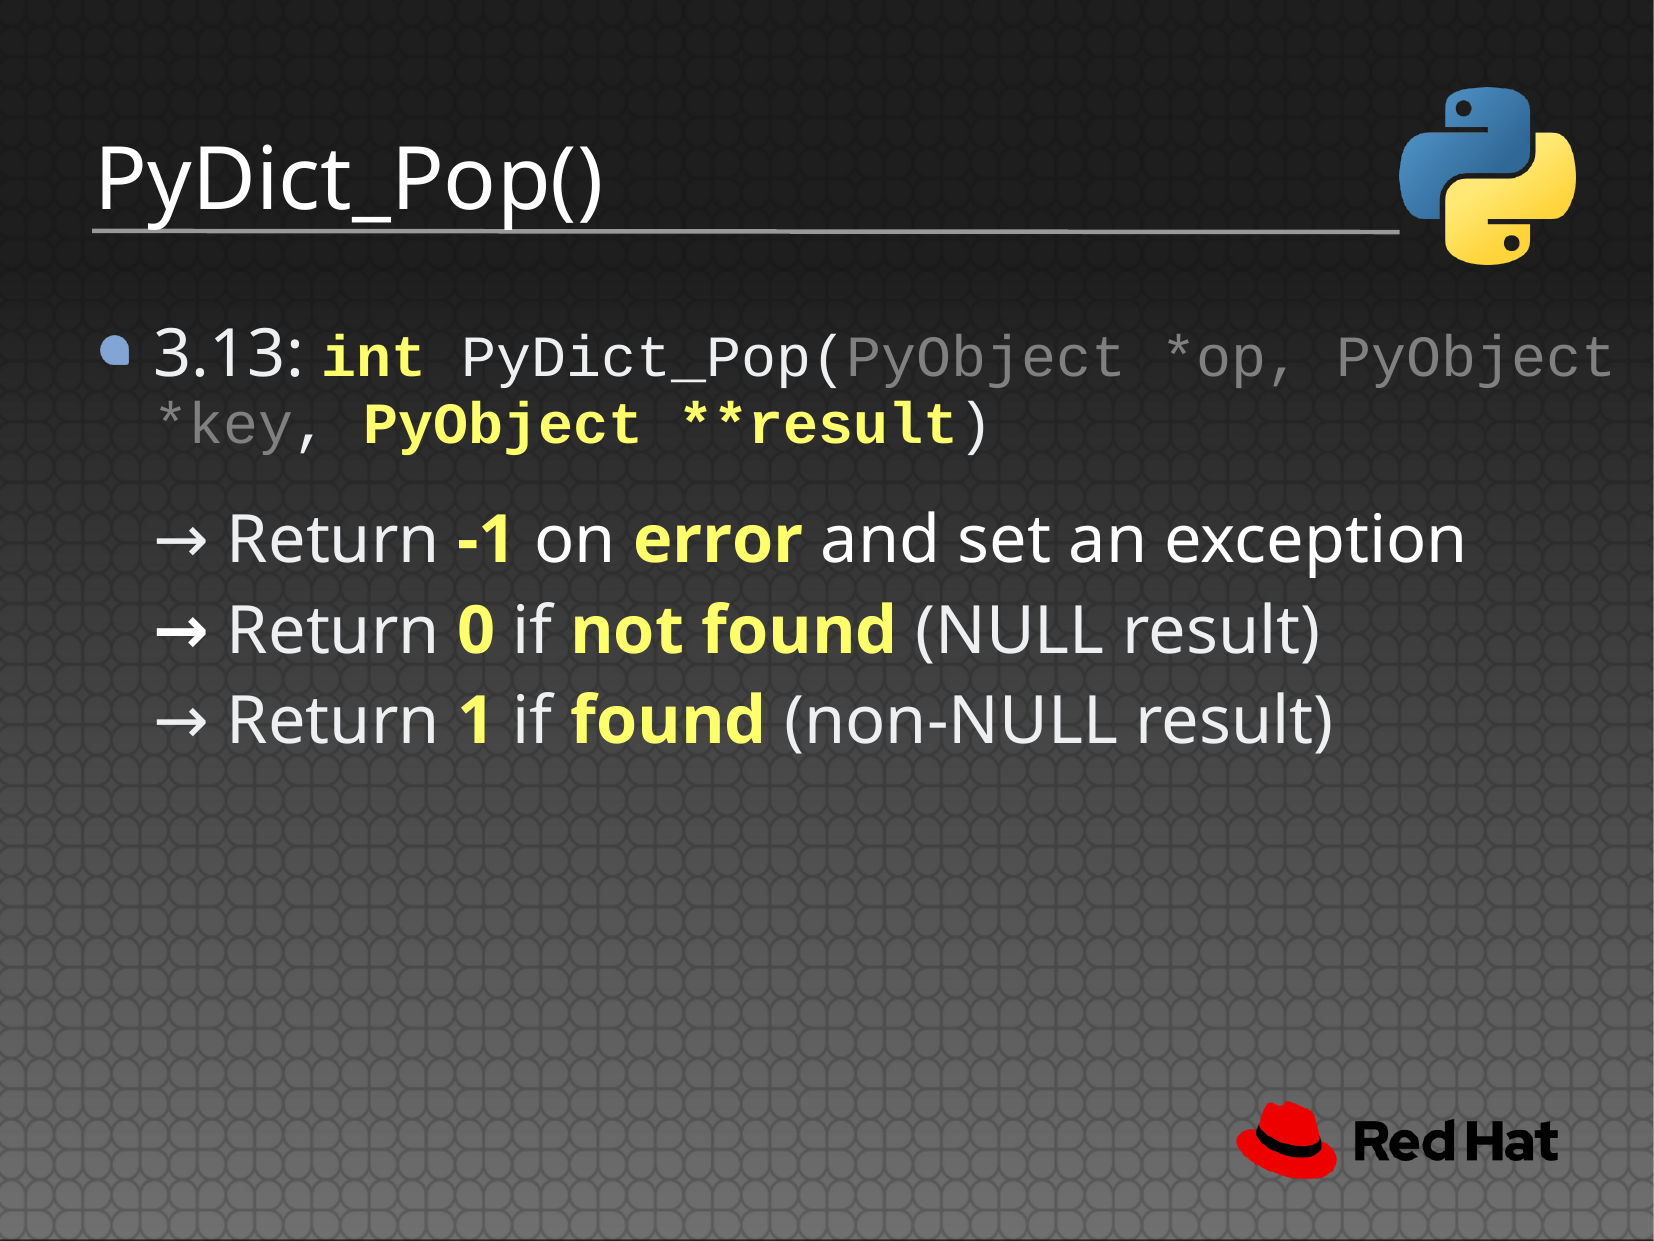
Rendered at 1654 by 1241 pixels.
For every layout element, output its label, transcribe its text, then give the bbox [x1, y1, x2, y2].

picture [0, 0, 1654, 1241]
title PyDict_Pop() [94, 100, 1426, 251]
list 3.13: int PyDict_Pop(PyObject *op, PyObject *key, PyObject **result) → Return -1 on error and set an exception → Return 0 if not found (NULL result) → Return 1 if found (non-NULL result) [82, 304, 1629, 1045]
